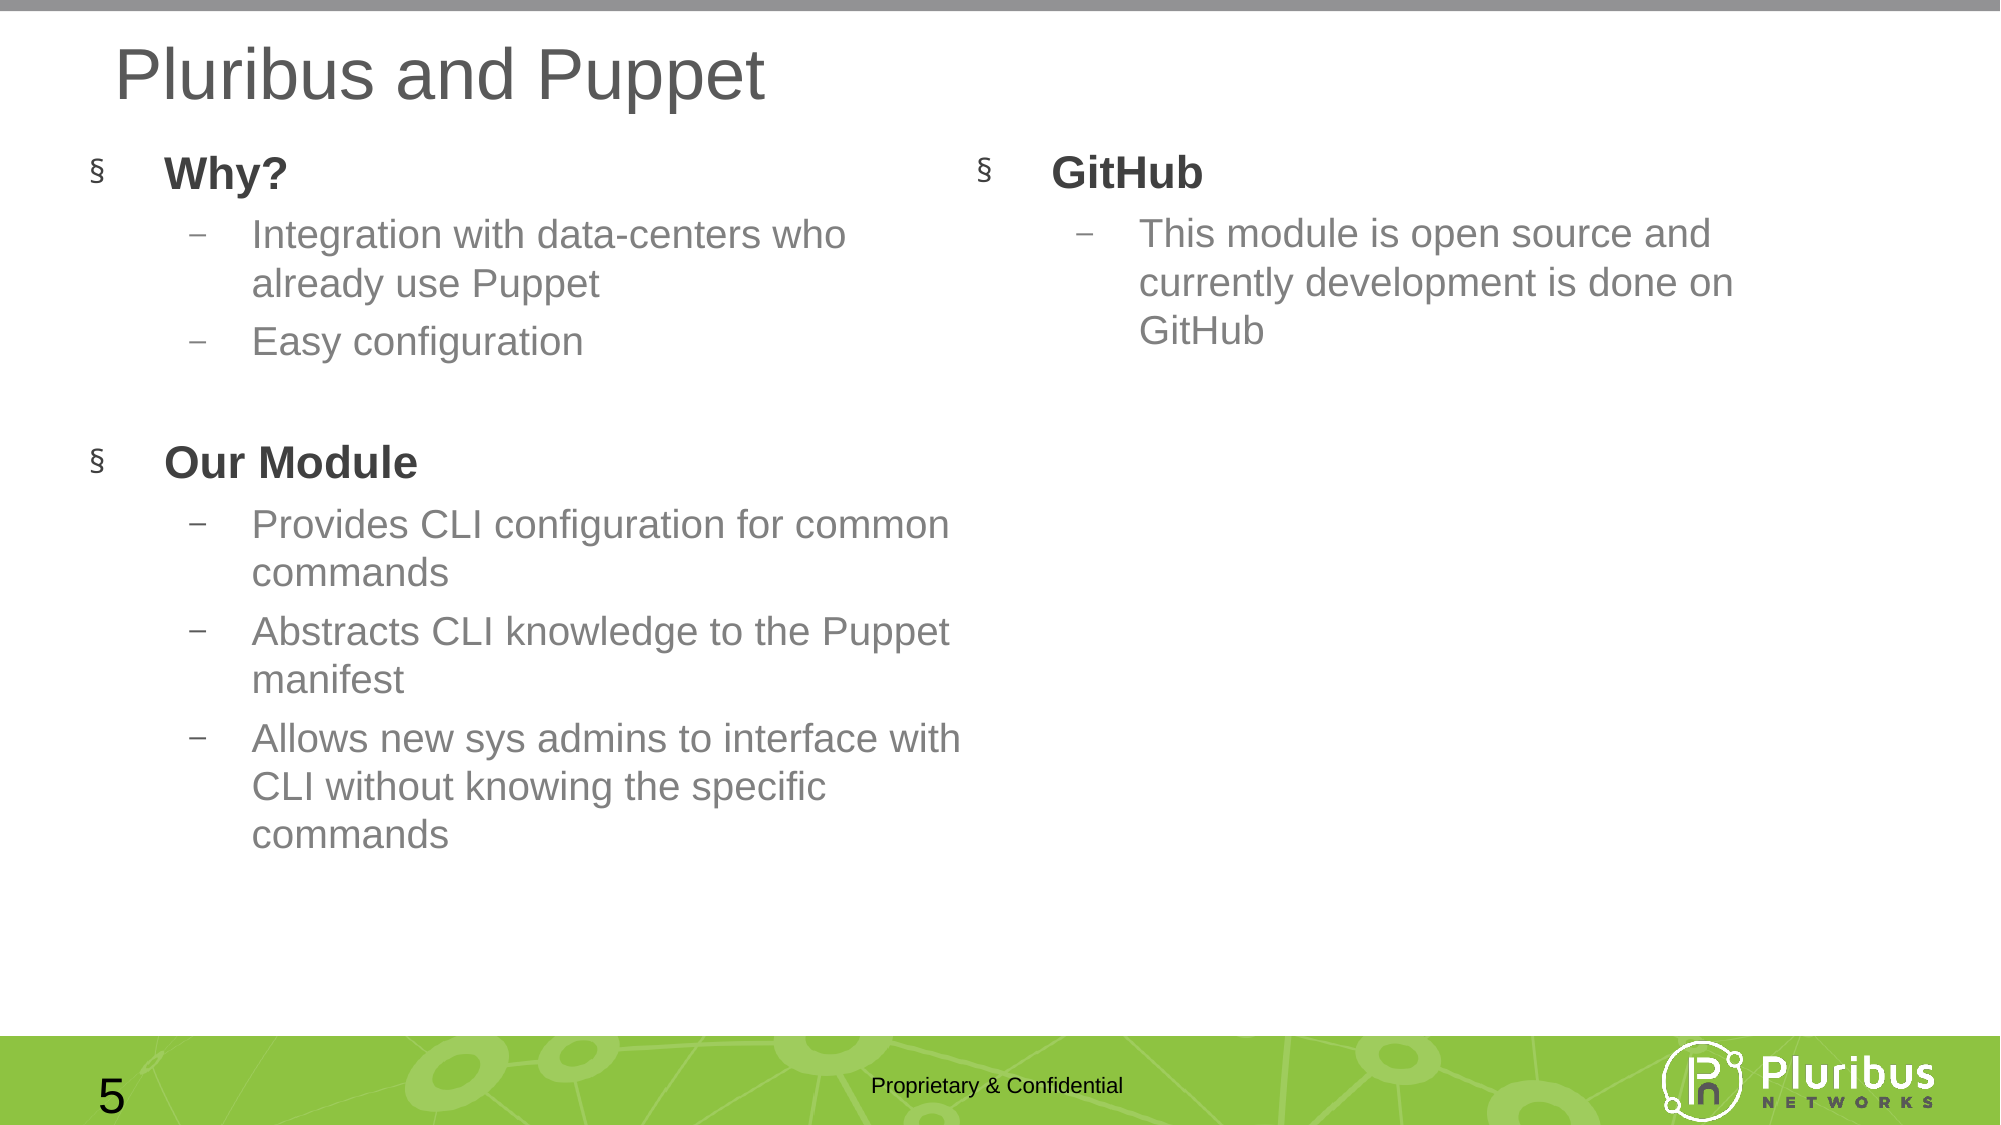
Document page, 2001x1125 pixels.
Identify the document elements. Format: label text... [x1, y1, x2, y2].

list Why? Integration with data-centers who already use Puppet Easy configuration Our Module Provides CLI configuration for common commands Abstracts CLI knowledge to the Puppet manifest Allows new sys admins to interface with CLI without knowing the specific commands [74, 136, 984, 946]
title Pluribus and Puppet [99, 36, 1900, 200]
list GitHub This module is open source and currently development is done on GitHub [961, 135, 1871, 944]
slide_number <number> [83, 1056, 317, 1117]
picture [0, 1036, 2000, 1125]
